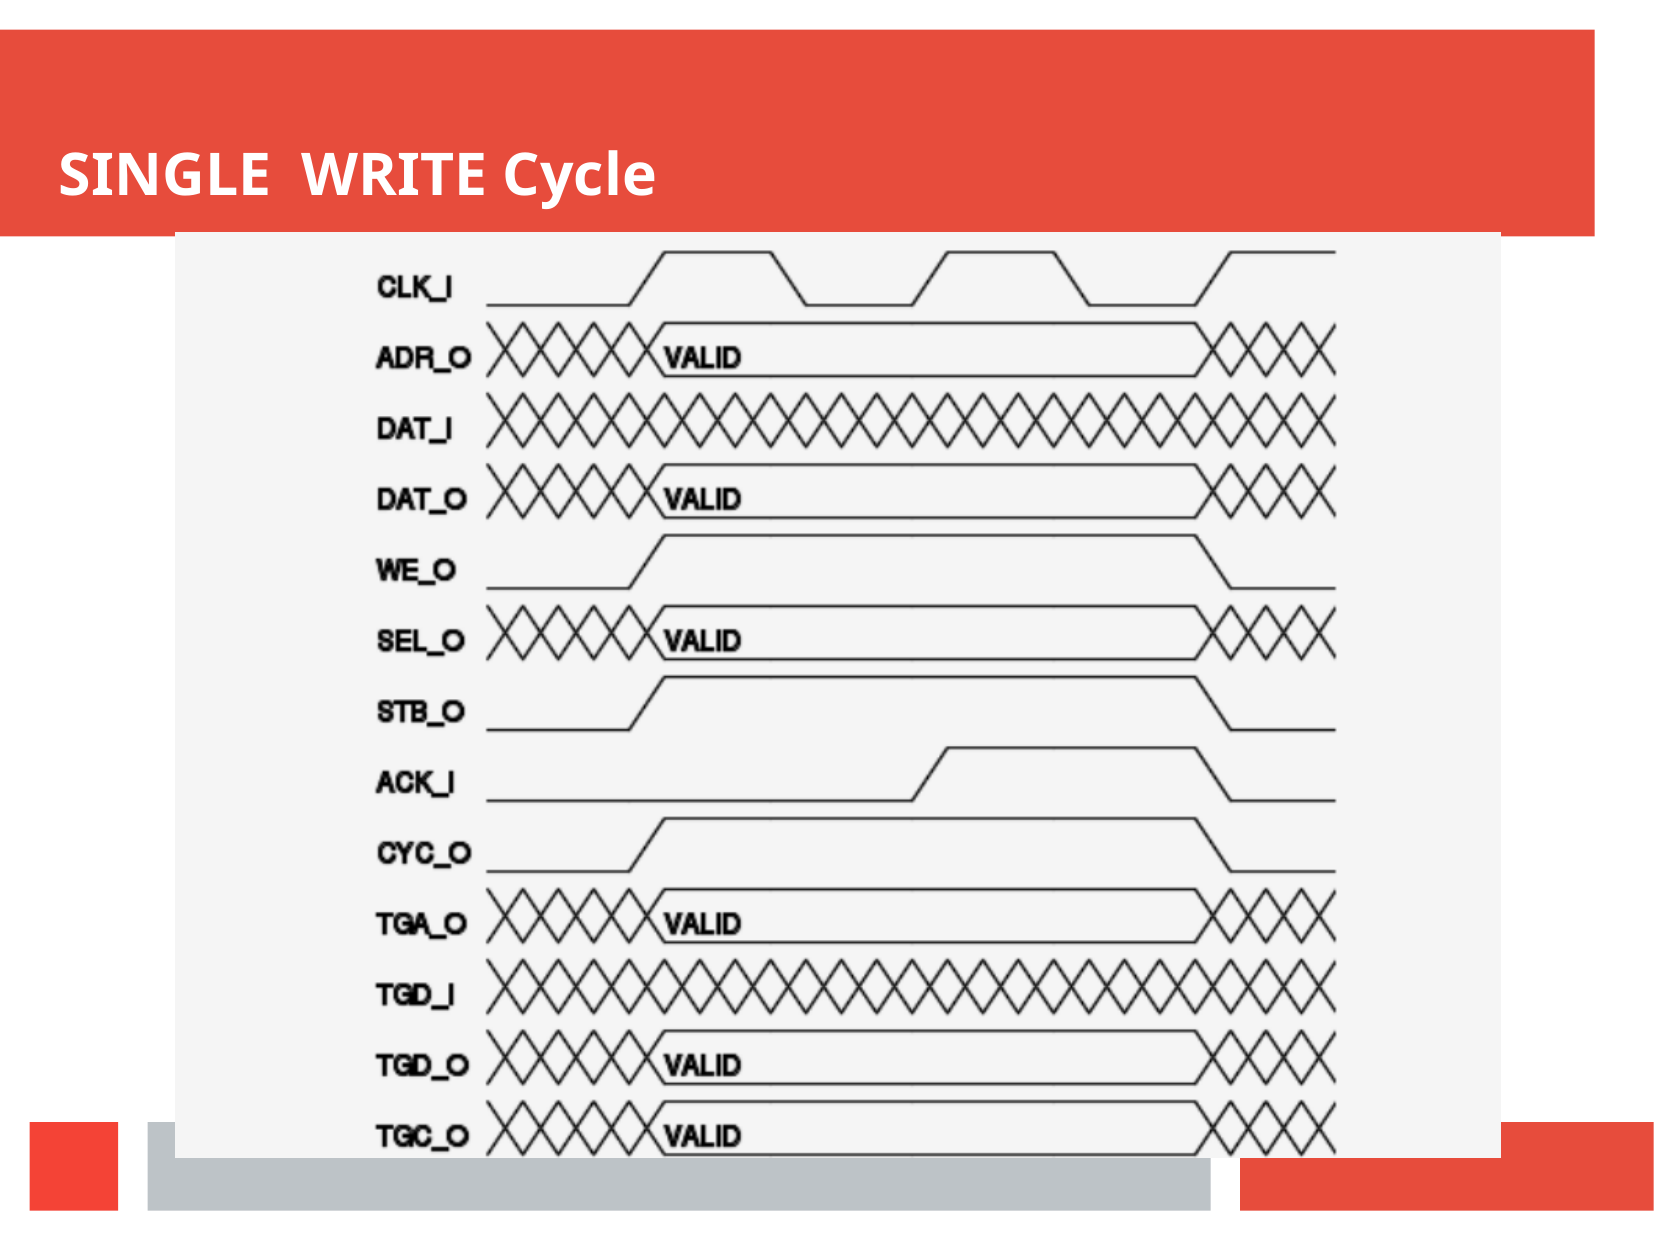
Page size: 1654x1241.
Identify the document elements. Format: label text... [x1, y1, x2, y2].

picture [175, 232, 1501, 1158]
title SINGLE WRITE Cycle [59, 59, 1595, 207]
